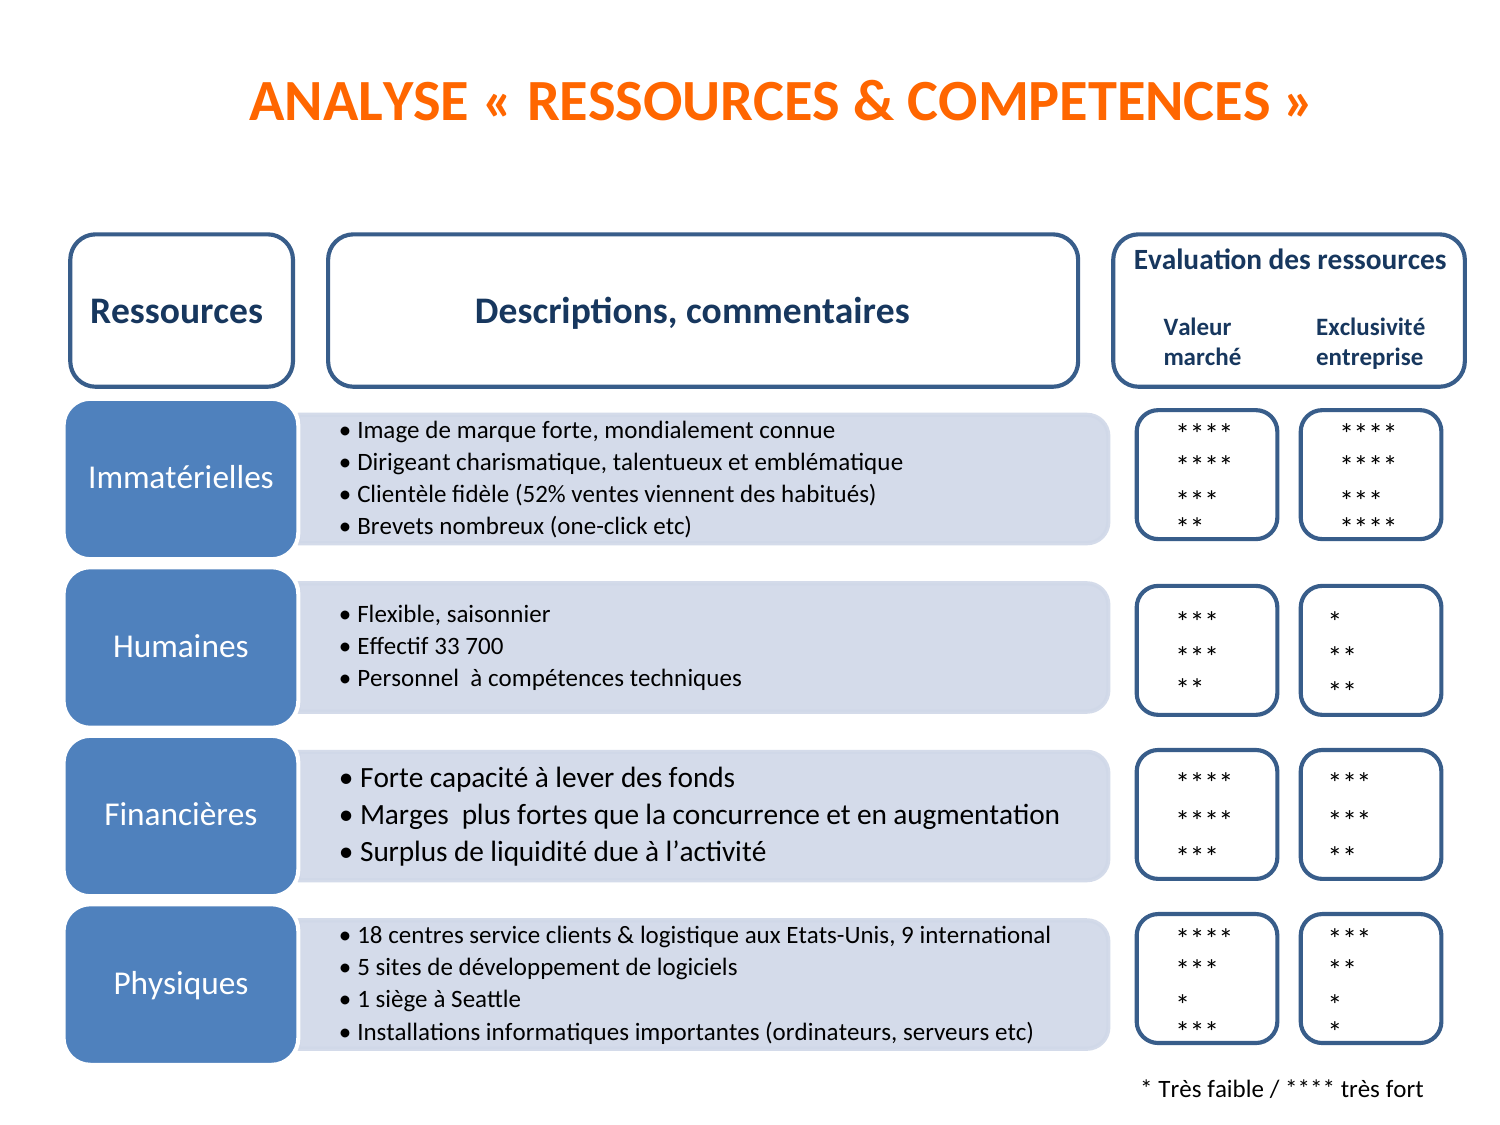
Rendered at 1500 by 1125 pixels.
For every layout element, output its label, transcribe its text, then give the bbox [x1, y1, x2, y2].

text_box * [1327, 1020, 1357, 1051]
text_box Exclusivité [1315, 317, 1432, 343]
text_box **** [1175, 454, 1234, 484]
text_box * [1175, 993, 1205, 1020]
text_box • 5 sites de développement de logiciels [338, 956, 739, 983]
text_box *** [1327, 771, 1372, 801]
text_box • Forte capacité à lever des fonds [338, 765, 736, 795]
text_box • Surplus de liquidité due à l’activité [338, 839, 767, 870]
text_box *** [1339, 489, 1384, 516]
text_box *** [1175, 1020, 1220, 1051]
text_box ANALYSE « RESSOURCES & COMPETENCES » [249, 76, 1316, 136]
text_box • Personnel à compétences techniques [338, 667, 743, 693]
text_box • Marges plus fortes que la concurrence et en augmentation [338, 802, 1061, 832]
text_box entreprise [1315, 347, 1424, 373]
text_box • Image de marque forte, mondialement connue [338, 419, 837, 445]
text_box *** [1175, 645, 1220, 676]
text_box Descriptions, commentaires [474, 295, 911, 334]
text_box Financières [104, 800, 258, 834]
text_box *** [1175, 489, 1220, 520]
text_box **** [1175, 423, 1234, 453]
text_box [0, 0, 1500, 1125]
text_box • Effectif 33 700 [338, 635, 505, 661]
text_box **** [1175, 809, 1234, 840]
text_box *** [1327, 927, 1372, 957]
text_box • 1 siège à Seattle [338, 988, 522, 1014]
text_box Valeur [1163, 317, 1233, 343]
text_box marché [1163, 347, 1254, 373]
text_box ** [1327, 645, 1357, 676]
text_box *** [1175, 958, 1220, 988]
text_box • Flexible, saisonnier [338, 603, 552, 629]
text_box *** [1175, 845, 1220, 875]
text_box Ressources [89, 295, 264, 334]
text_box • Clientèle fidèle (52% ventes viennent des habitués) [338, 483, 878, 509]
text_box ** [1175, 516, 1205, 547]
text_box *** [1327, 809, 1372, 840]
text_box **** [1175, 771, 1234, 801]
text_box **** [1175, 927, 1234, 957]
text_box Evaluation des ressources [1134, 247, 1448, 277]
text_box ** [1175, 677, 1205, 707]
text_box *** [1175, 610, 1220, 640]
text_box ** [1327, 845, 1357, 875]
text_box **** [1339, 423, 1398, 453]
text_box ** [1327, 958, 1357, 988]
text_box • Brevets nombreux (one-click etc) [338, 515, 693, 541]
text_box * [1327, 993, 1357, 1020]
text_box **** [1339, 516, 1398, 547]
text_box • Installations informatiques importantes (ordinateurs, serveurs etc) [338, 1021, 1036, 1047]
text_box • 18 centres service clients & logistique aux Etats-Unis, 9 international [338, 924, 1054, 951]
text_box * Très faible / **** très fort [1140, 1078, 1425, 1104]
text_box Humaines [113, 632, 249, 666]
text_box * [1327, 610, 1357, 640]
text_box ** [1327, 680, 1357, 711]
text_box • Dirigeant charismatique, talentueux et emblématique [338, 451, 905, 477]
text_box Physiques [113, 969, 249, 1003]
text_box **** [1339, 454, 1398, 484]
text_box Immatérielles [88, 463, 275, 497]
